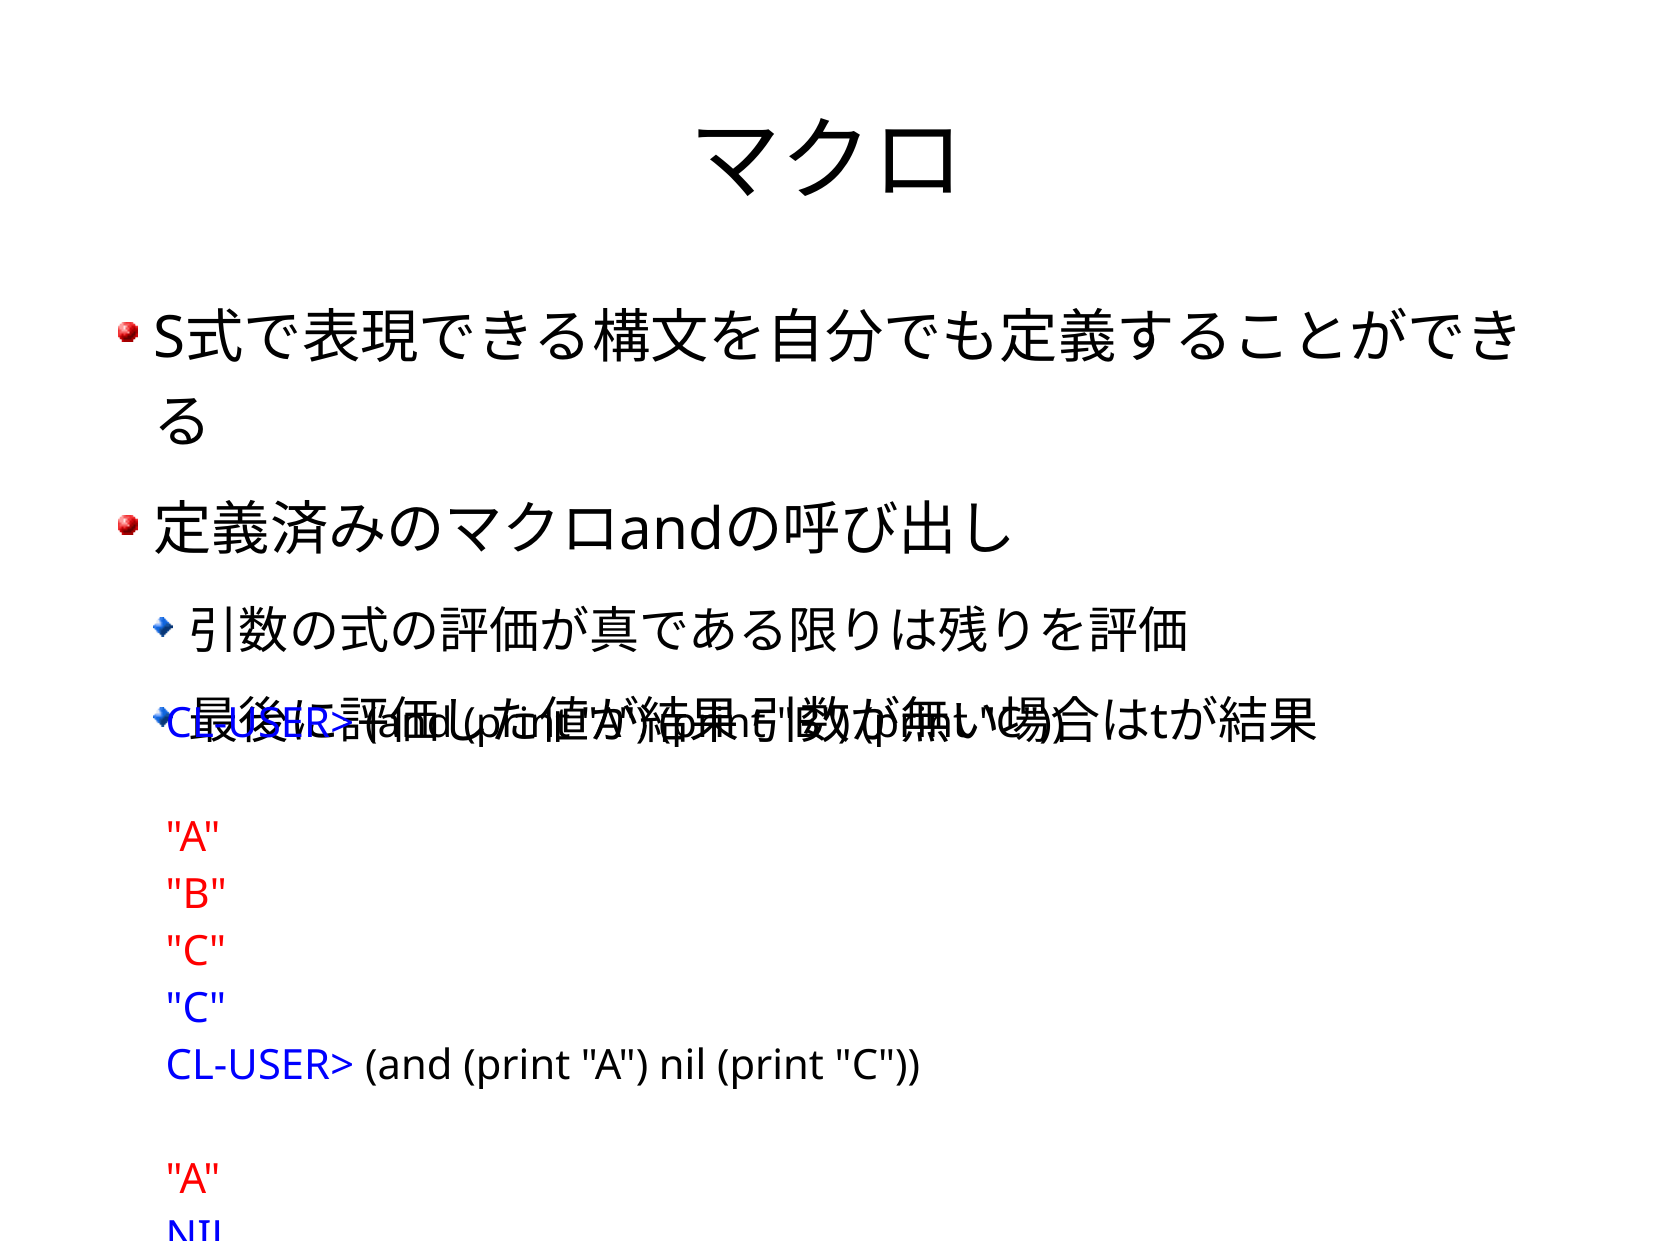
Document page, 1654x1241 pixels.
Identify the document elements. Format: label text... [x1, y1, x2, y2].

text_box CL-USER> (and (print "A") (print "B") (print "C")) "A" "B" "C" "C" CL-USER> (and (print "A") nil (print "C")) "A" NIL [150, 685, 1388, 1173]
title マクロ [82, 56, 1571, 250]
list S式で表現できる構文を自分でも定義することができる 定義済みのマクロandの呼び出し 引数の式の評価が真である限りは残りを評価 最後に評価した値が結果 引数が無い場合はtが結果 [82, 290, 1571, 1109]
